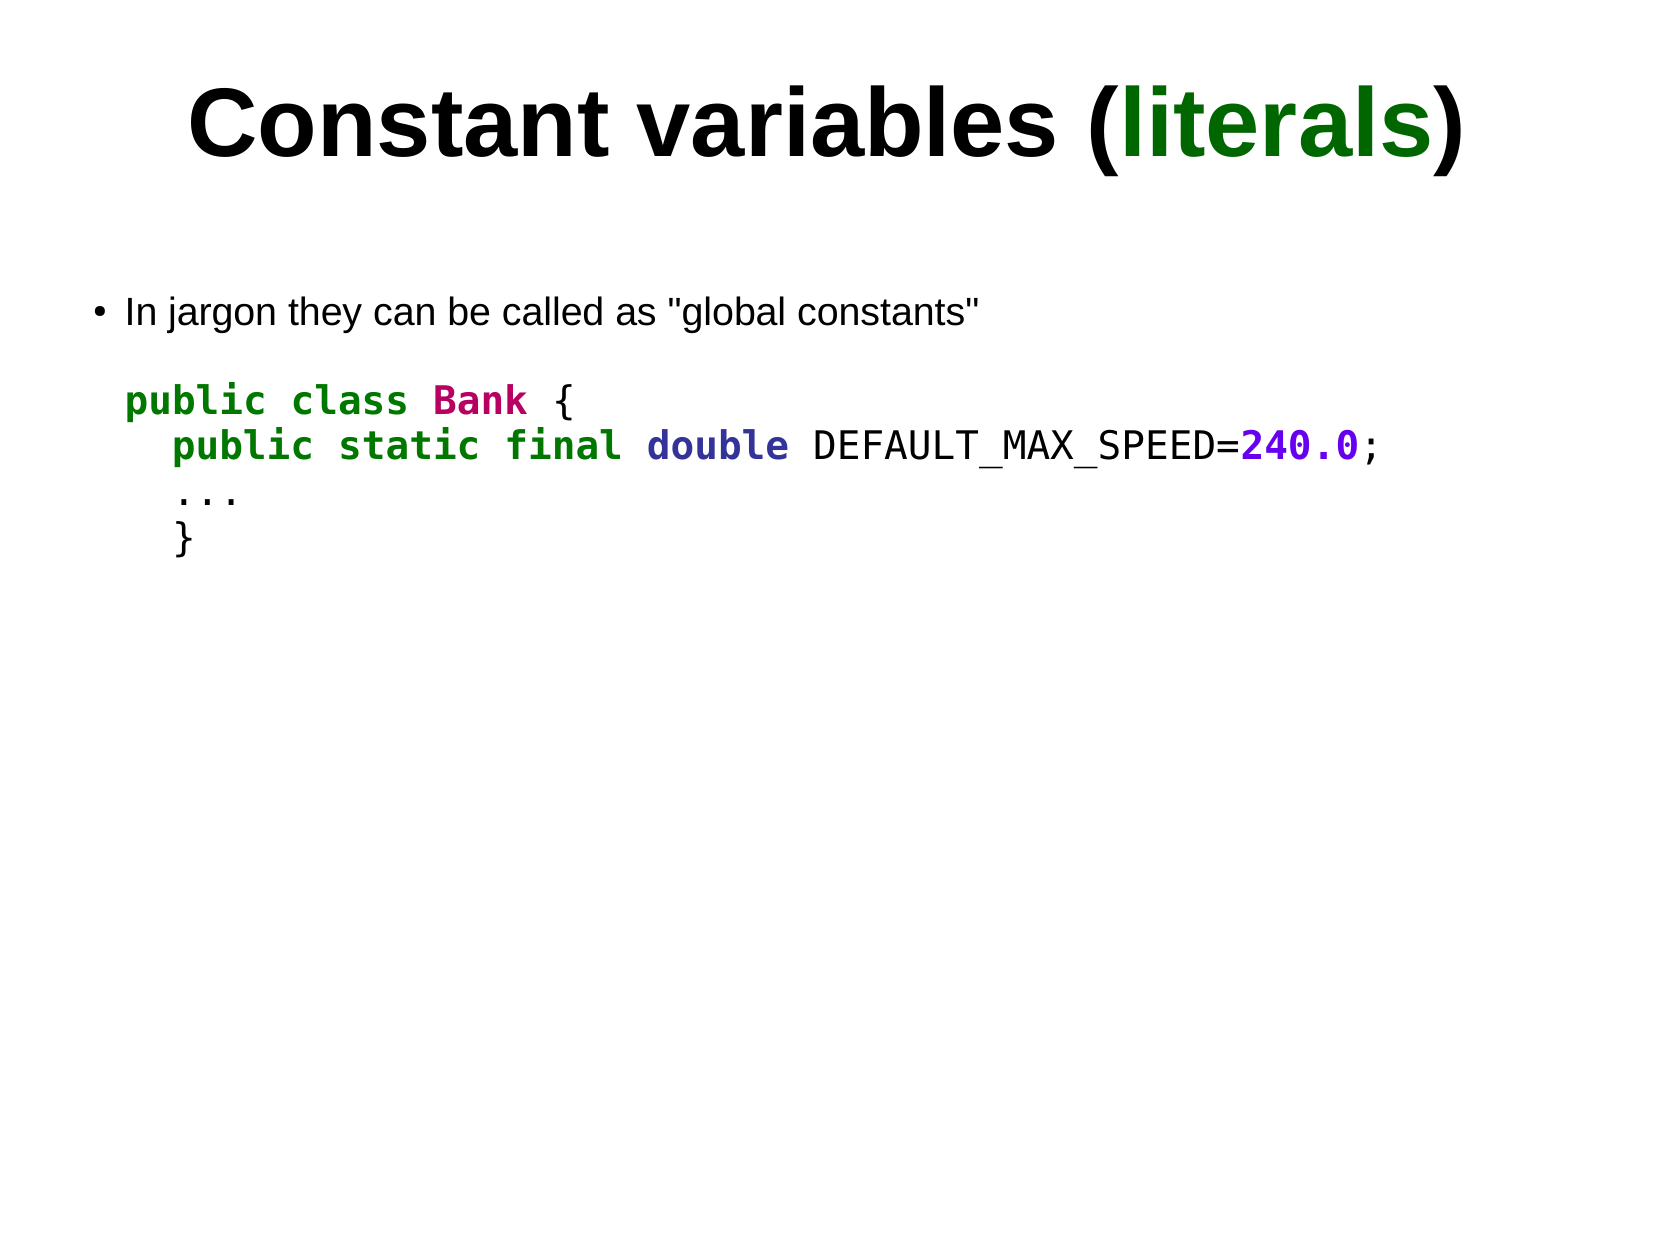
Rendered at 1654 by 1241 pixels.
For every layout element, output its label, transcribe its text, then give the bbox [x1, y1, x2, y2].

list In jargon they can be called as "global constants" public class Bank { public static final double DEFAULT_MAX_SPEED=240.0; ... } [82, 290, 1538, 615]
title Constant variables (literals) [82, 67, 1571, 177]
